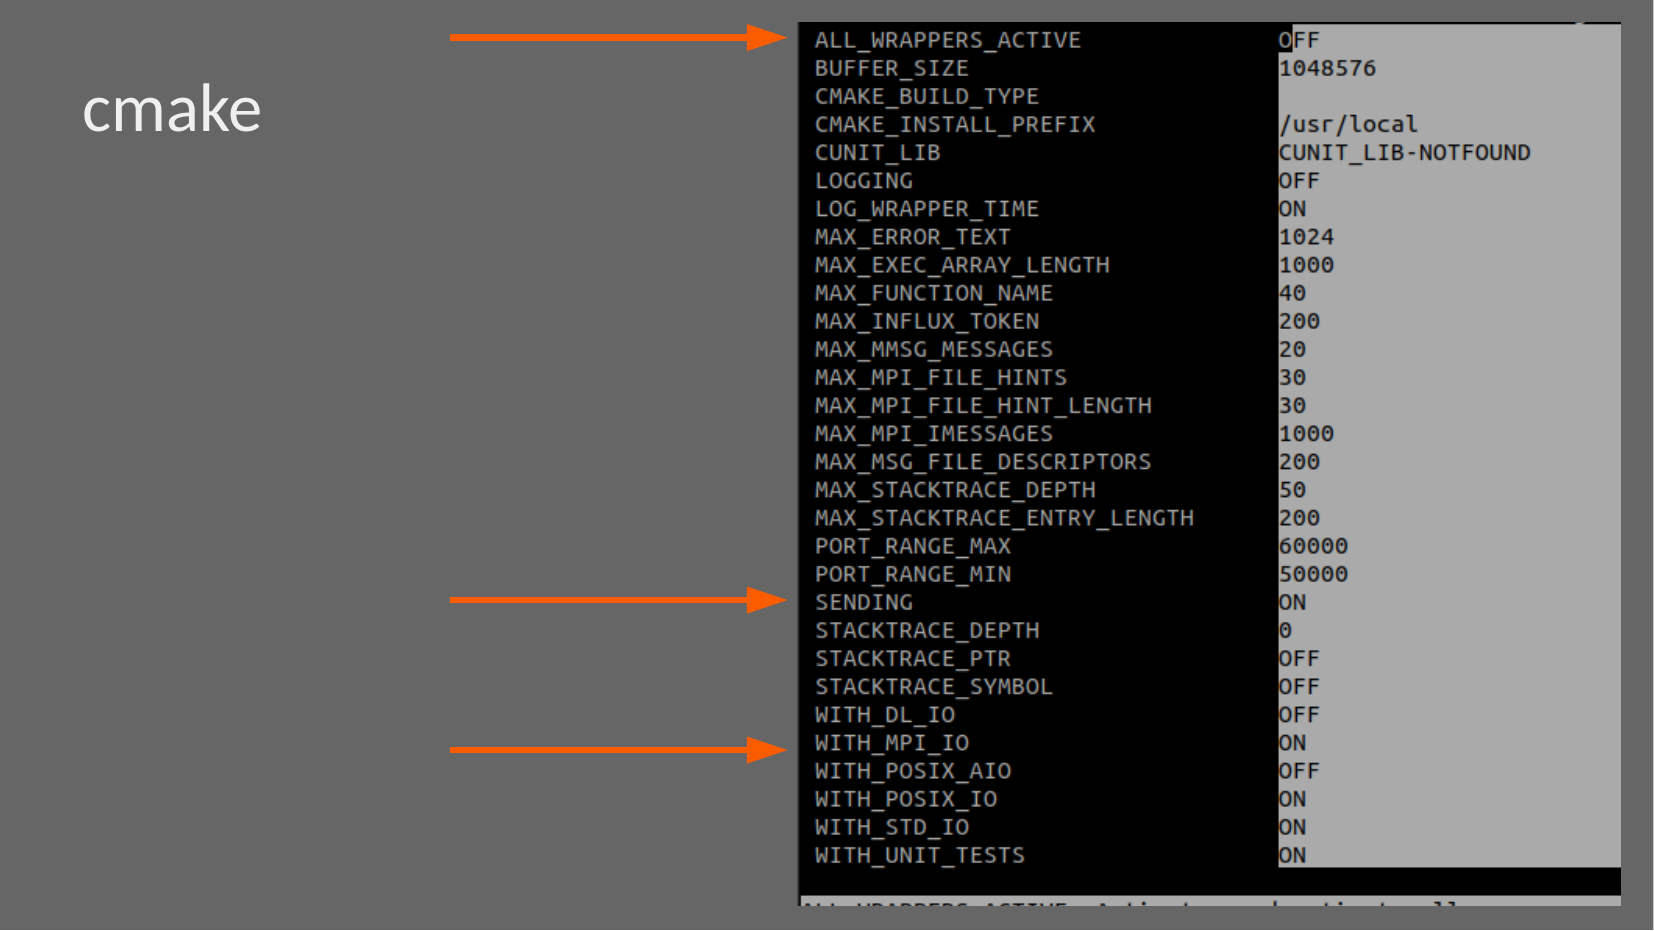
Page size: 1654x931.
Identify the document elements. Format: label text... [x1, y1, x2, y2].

picture [786, 22, 1621, 906]
title cmake [82, 37, 786, 193]
